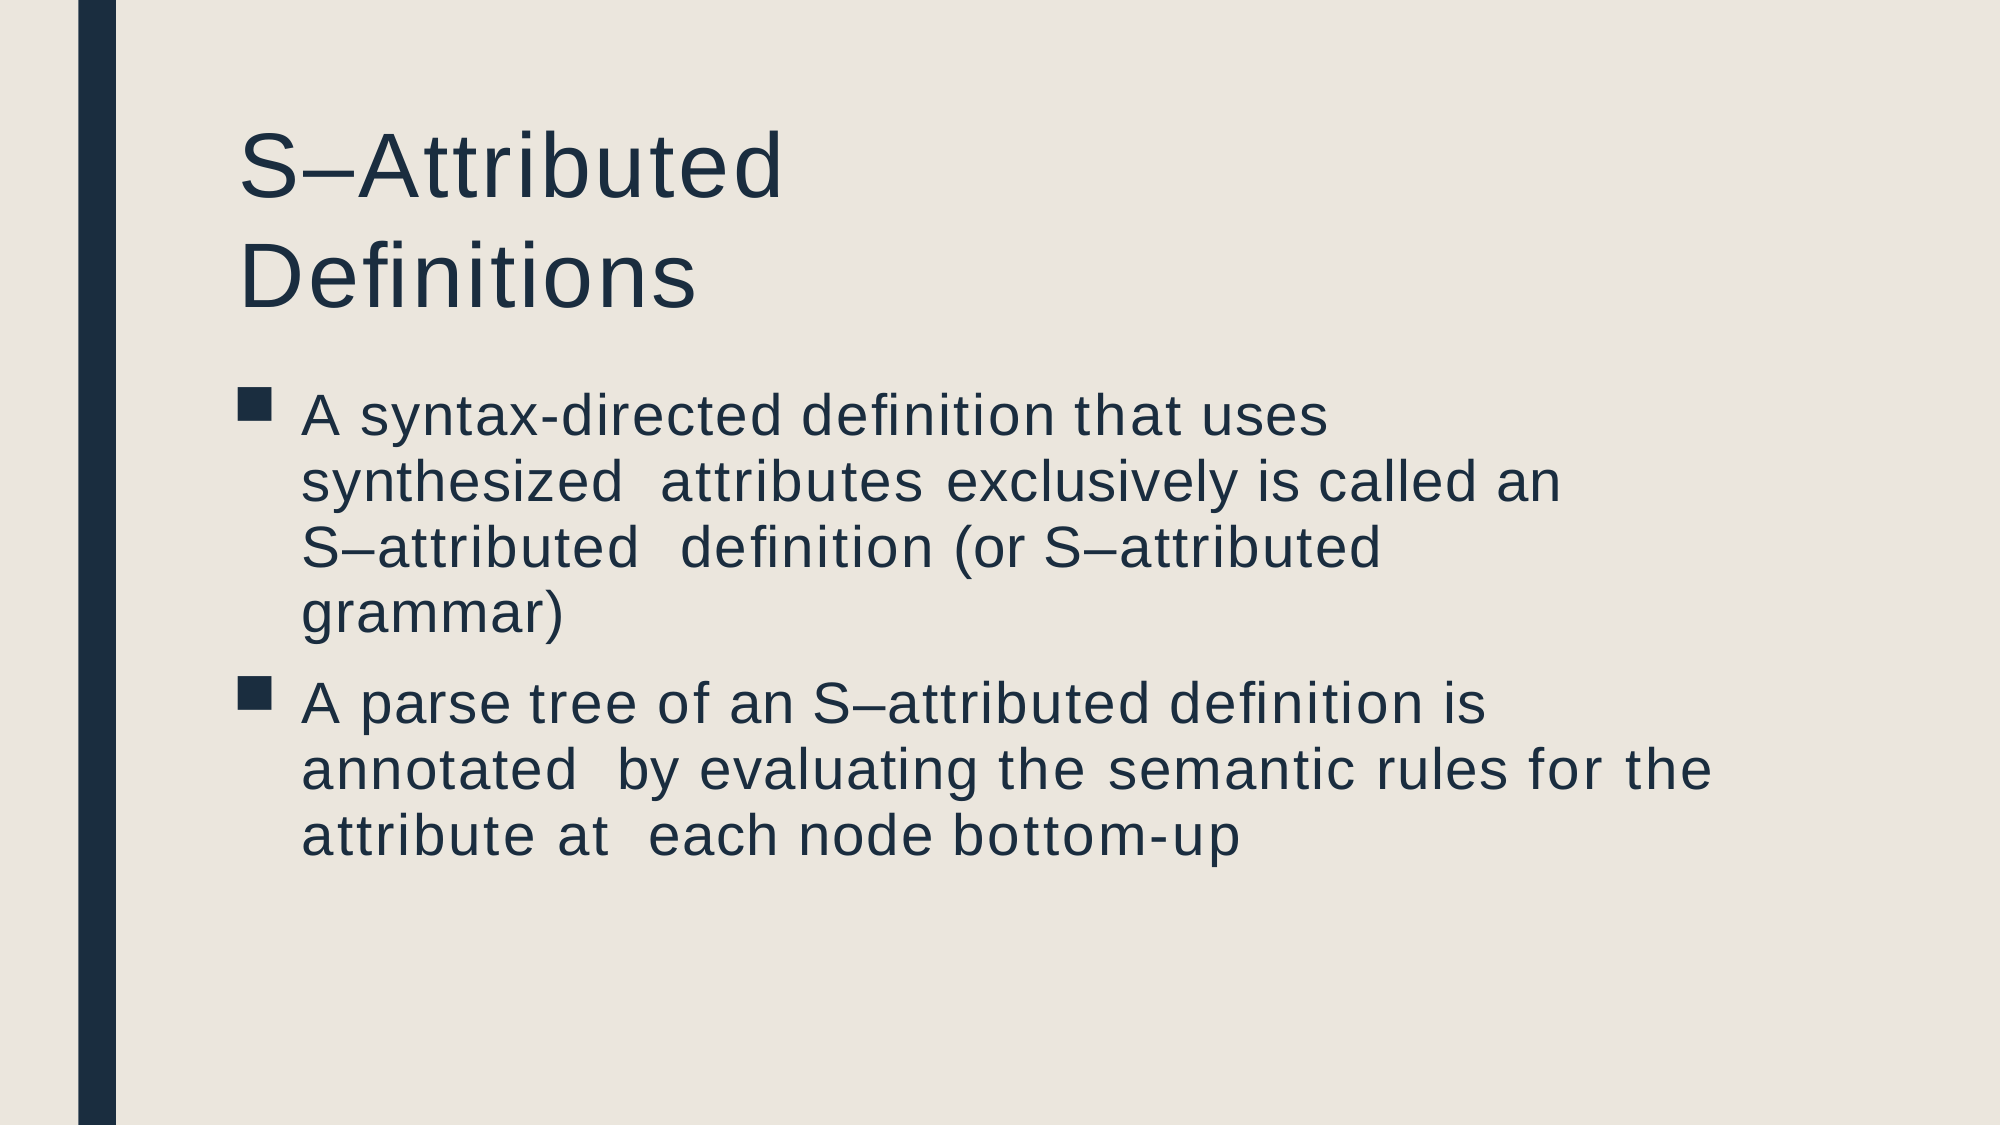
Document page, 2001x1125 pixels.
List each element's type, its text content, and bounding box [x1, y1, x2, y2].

text_box A syntax-directed deﬁnition that uses synthesized attributes exclusively is called an S–attributed deﬁnition (or S–attributed grammar) A parse tree of an S–attributed deﬁnition is annotated by evaluating the semantic rules for the attribute at each node bottom-up [230, 373, 1756, 868]
title S–Attributed Deﬁnitions [236, 103, 1275, 326]
